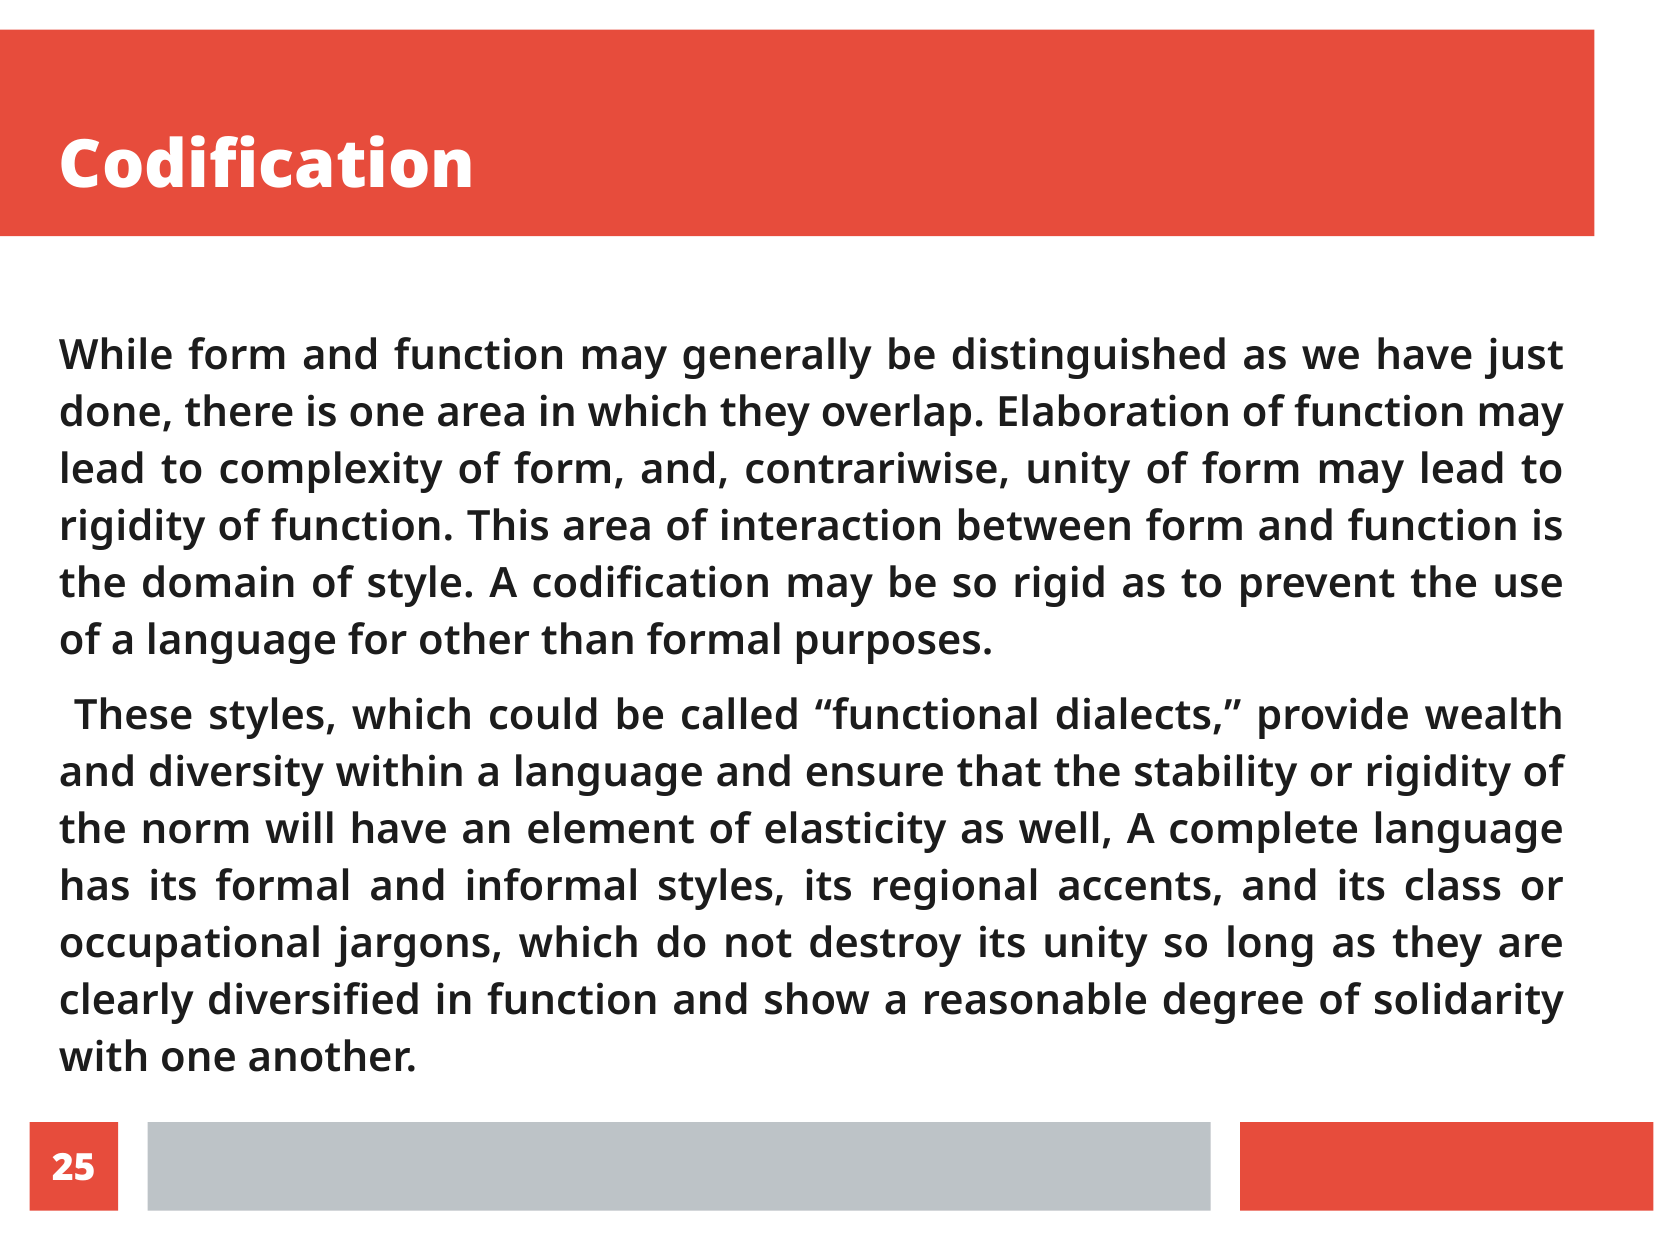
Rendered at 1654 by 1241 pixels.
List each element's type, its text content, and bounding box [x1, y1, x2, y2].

title Codification [59, 59, 1595, 207]
list While form and function may generally be distinguished as we have just done, there is one area in which they overlap. Elaboration of function may lead to complexity of form, and, contrariwise, unity of form may lead to rigidity of function. This area of interaction between form and function is the domain of style. A codification may be so rigid as to prevent the use of a language for other than formal purposes. These styles, which could be called “functional dialects,” provide wealth and diversity within a language and ensure that the stability or rigidity of the norm will have an element of elasticity as well, A complete language has its formal and informal styles, its regional accents, and its class or occupational jargons, which do not destroy its unity so long as they are clearly diversified in function and show a reasonable degree of solidarity with one another. [59, 324, 1565, 1093]
